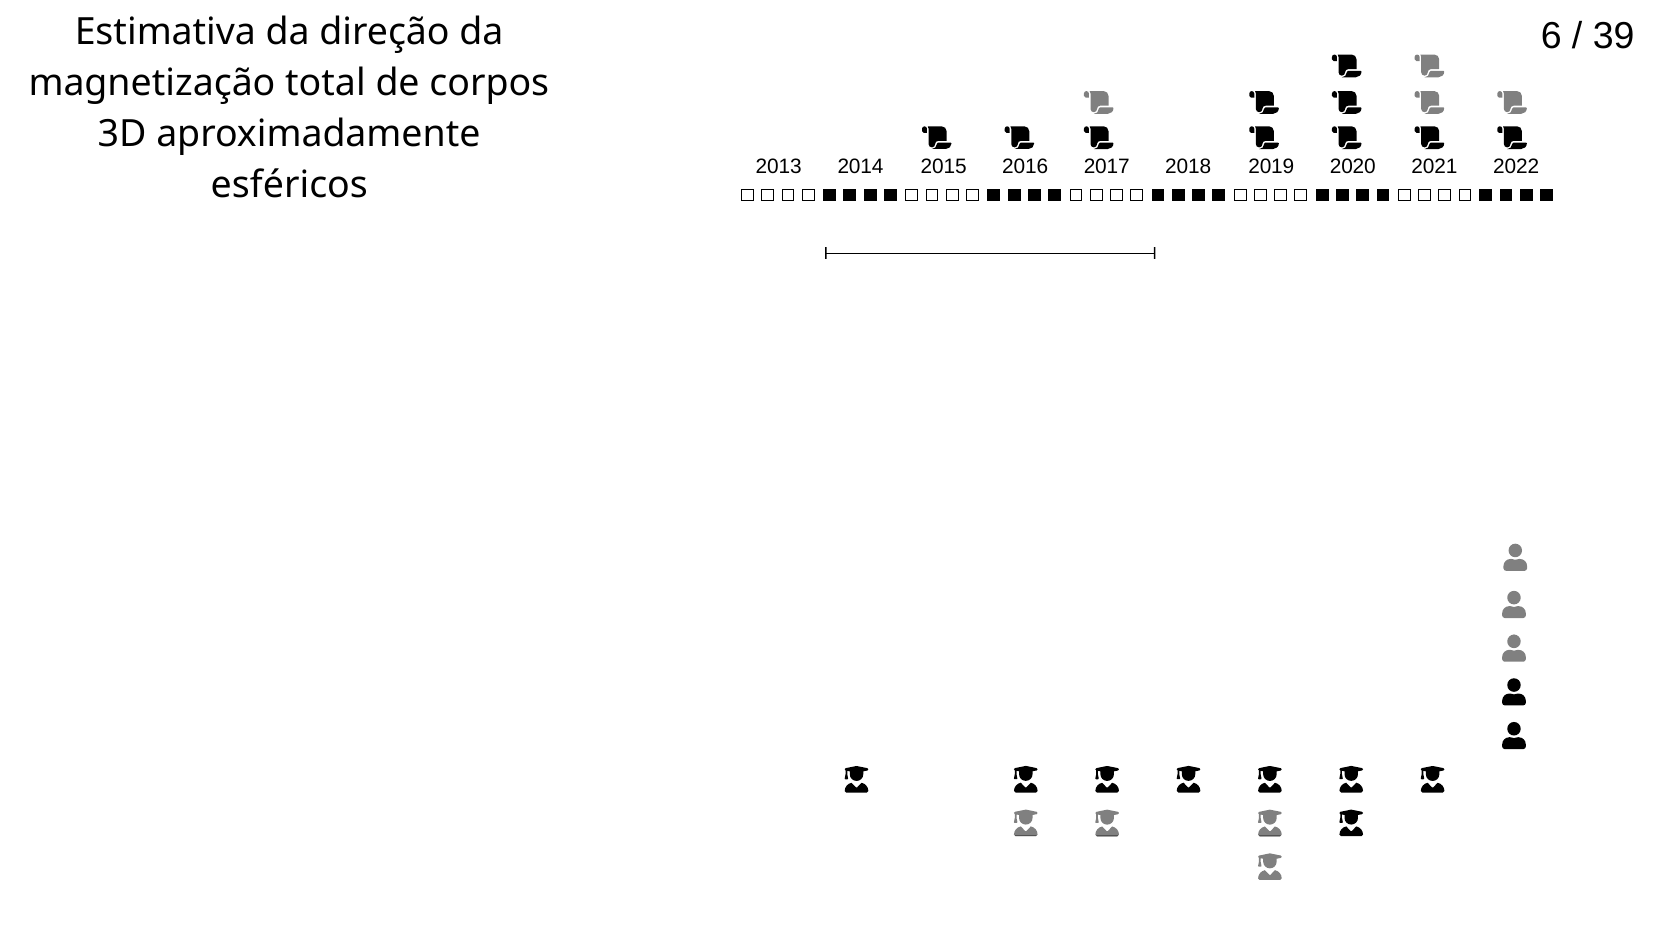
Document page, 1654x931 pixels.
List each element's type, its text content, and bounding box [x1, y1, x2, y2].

picture [1497, 124, 1527, 151]
picture [1095, 766, 1119, 793]
text_box [1438, 189, 1451, 201]
text_box [761, 189, 774, 201]
picture [1339, 809, 1364, 837]
text_box [1257, 806, 1284, 836]
text_box [1540, 189, 1553, 201]
text_box [1501, 590, 1528, 619]
text_box [1502, 542, 1529, 572]
text_box [1070, 189, 1082, 201]
text_box [1093, 806, 1120, 836]
text_box [823, 189, 836, 201]
text_box <number> / 39 [1375, 0, 1654, 71]
text_box [1254, 189, 1267, 201]
picture [1249, 124, 1279, 151]
text_box [1008, 189, 1021, 201]
text_box [1192, 189, 1205, 201]
picture [1004, 124, 1035, 151]
text_box [1083, 83, 1115, 119]
text_box 2018 [1150, 147, 1227, 186]
text_box Estimativa da direção da magnetização total de corpos 3D aproximadamente esféricos [11, 0, 567, 213]
text_box [1090, 189, 1103, 201]
text_box [1336, 189, 1349, 201]
picture [1339, 765, 1364, 793]
text_box [802, 189, 815, 201]
text_box [1520, 189, 1533, 201]
text_box 2013 [740, 147, 817, 186]
text_box [782, 189, 794, 201]
text_box [1418, 189, 1431, 201]
text_box [843, 189, 856, 201]
text_box [1028, 189, 1041, 201]
picture [1249, 89, 1279, 116]
text_box [1377, 189, 1389, 201]
text_box [1500, 189, 1512, 201]
picture [1331, 124, 1362, 151]
picture [1176, 765, 1201, 793]
text_box [1130, 189, 1143, 201]
text_box [864, 189, 877, 201]
text_box [884, 189, 897, 201]
text_box [1413, 83, 1446, 119]
text_box [1172, 189, 1185, 201]
picture [1420, 766, 1445, 793]
picture [1331, 52, 1362, 79]
text_box [1496, 83, 1529, 119]
text_box [1257, 851, 1284, 880]
text_box [1501, 634, 1528, 663]
text_box [987, 189, 1000, 201]
text_box 2016 [987, 147, 1064, 186]
text_box [1459, 189, 1471, 201]
picture [1414, 124, 1445, 151]
text_box 2014 [822, 147, 899, 186]
text_box 2019 [1233, 147, 1310, 186]
text_box [1398, 189, 1411, 201]
picture [844, 766, 869, 793]
picture [1083, 124, 1114, 151]
text_box [946, 189, 959, 201]
text_box [1479, 189, 1492, 201]
text_box [1294, 189, 1307, 201]
picture [1331, 89, 1362, 116]
text_box [1013, 806, 1040, 836]
text_box [1212, 189, 1225, 201]
text_box 2017 [1068, 147, 1145, 186]
text_box [1316, 189, 1329, 201]
text_box [926, 189, 938, 201]
picture [922, 124, 952, 151]
picture [1258, 766, 1282, 793]
text_box 2021 [1396, 147, 1473, 186]
text_box 2020 [1315, 147, 1391, 186]
text_box [741, 189, 754, 201]
picture [1502, 721, 1526, 750]
text_box [1152, 189, 1164, 201]
text_box [1356, 189, 1369, 201]
text_box [1413, 46, 1446, 82]
text_box [1048, 189, 1061, 201]
text_box [966, 189, 979, 201]
picture [1013, 765, 1038, 793]
text_box [1110, 189, 1123, 201]
picture [1502, 678, 1526, 706]
text_box 2022 [1478, 147, 1555, 186]
text_box [1234, 189, 1247, 201]
text_box [1274, 189, 1287, 201]
text_box 2015 [905, 147, 982, 186]
text_box [905, 189, 918, 201]
